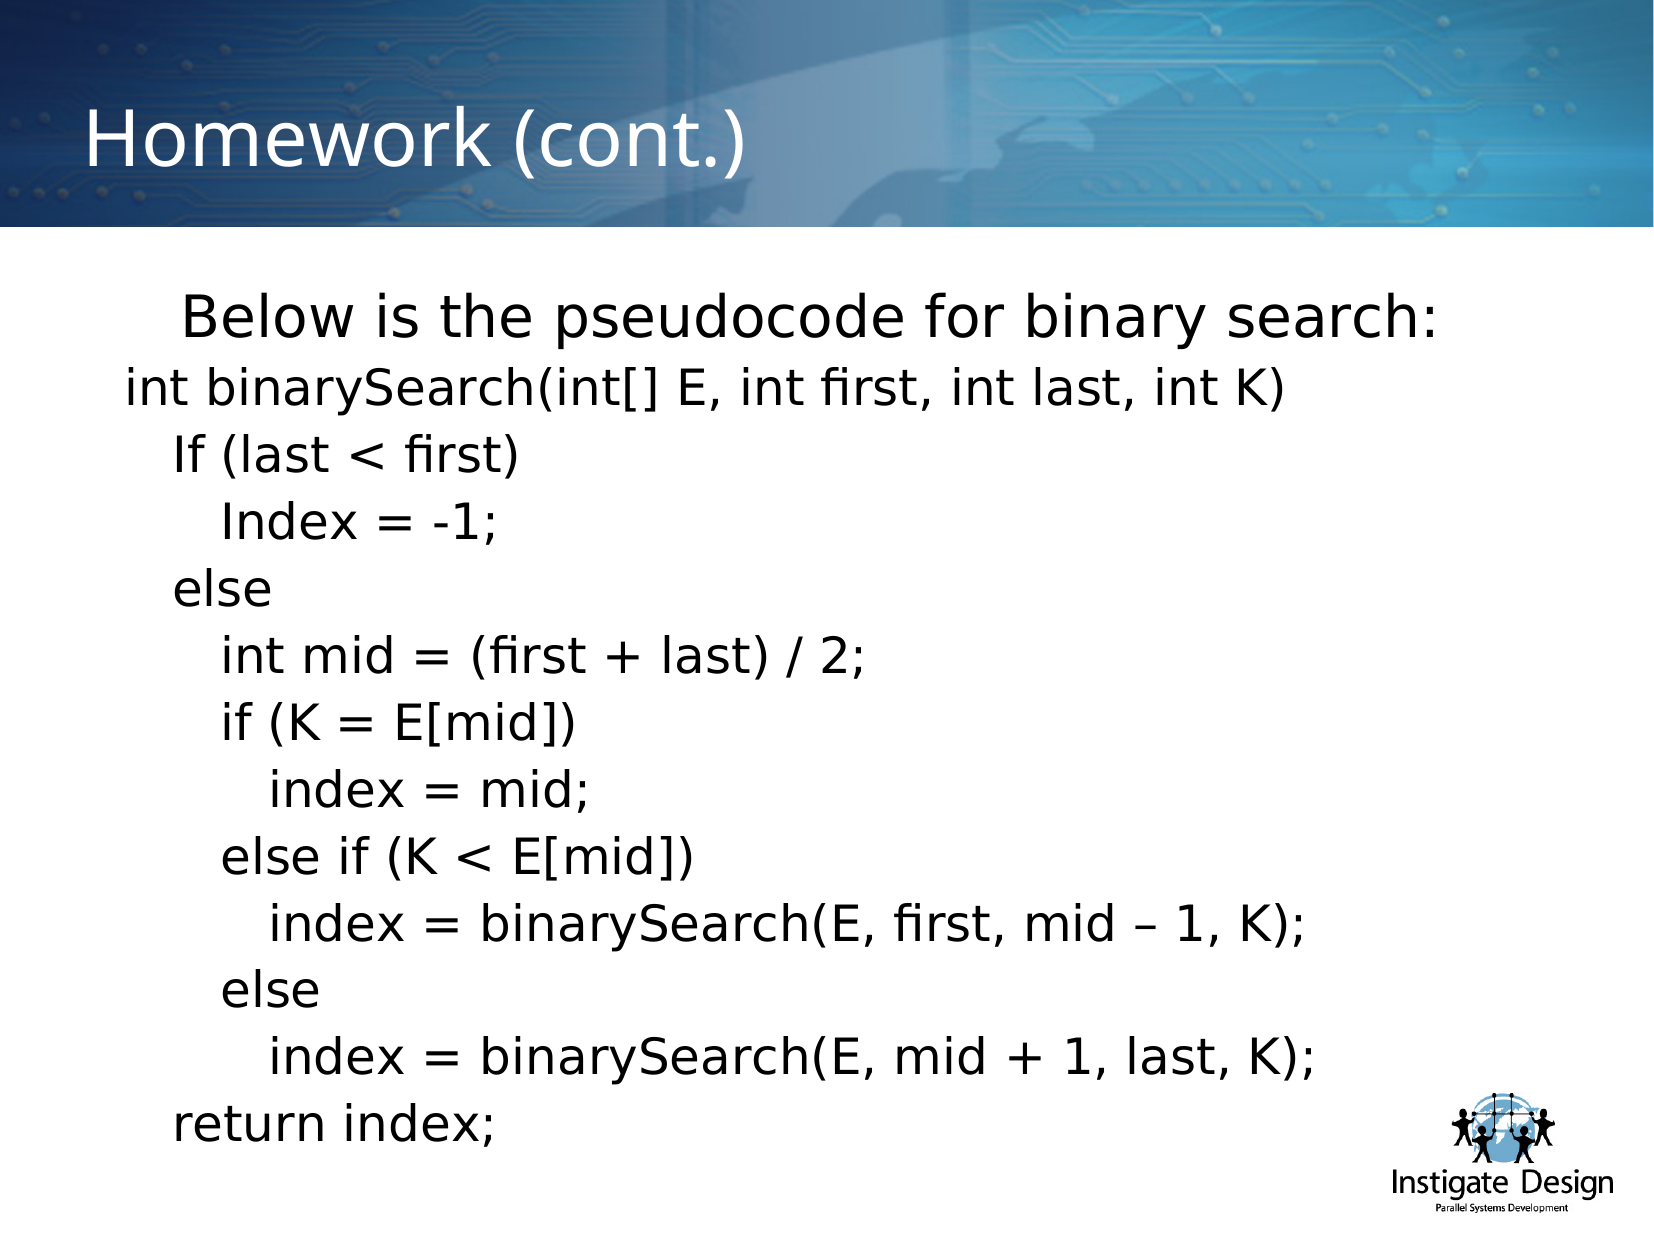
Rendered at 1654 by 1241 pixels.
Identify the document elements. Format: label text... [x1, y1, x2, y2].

list Below is the pseudocode for binary search: int binarySearch(int[] E, int first, int last, int K) If (last < first) Index = -1; else int mid = (first + last) / 2; if (K = E[mid]) index = mid; else if (K < E[mid]) index = binarySearch(E, first, mid – 1, K); else index = binarySearch(E, mid + 1, last, K); return index; [68, 288, 1557, 1230]
picture [0, 0, 1654, 227]
picture [1557, 1093, 1613, 1213]
title Homework (cont.) [82, 49, 1570, 228]
